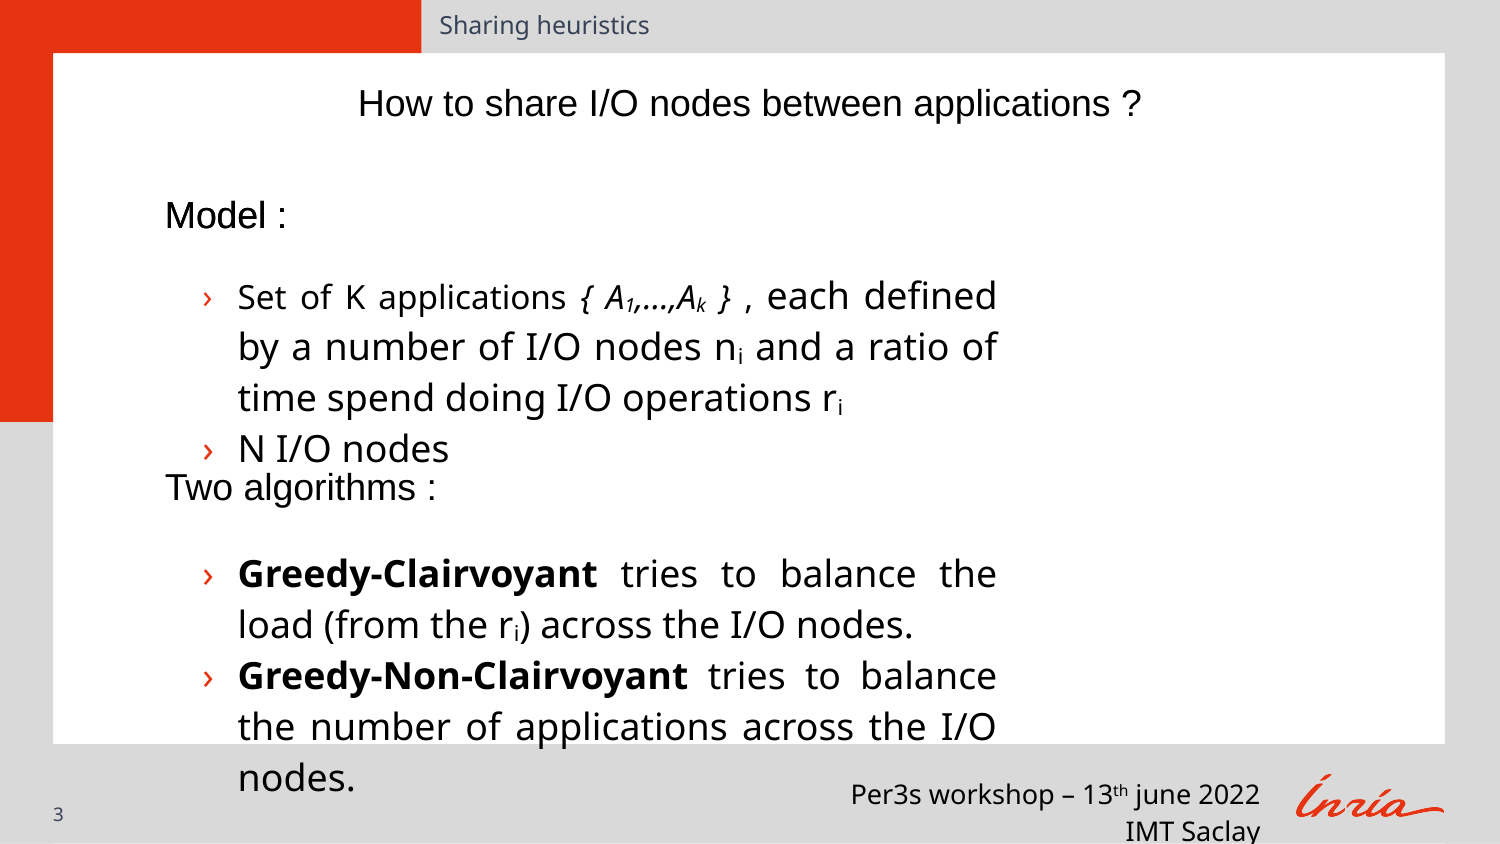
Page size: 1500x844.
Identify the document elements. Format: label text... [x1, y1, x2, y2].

text_box Set of K applications { A1,...,Ak } , each defined by a number of I/O nodes ni and a ratio of time spend doing I/O operations ri N I/O nodes [187, 262, 1013, 447]
text_box How to share I/O nodes between applications ? [75, 75, 1426, 132]
picture [1289, 767, 1451, 824]
text_box Greedy-Clairvoyant tries to balance the load (from the ri) across the I/O nodes. Greedy-Non-Clairvoyant tries to balance the number of applications across the I/O nodes. [187, 540, 1013, 725]
title Sharing heuristics [421, 0, 1447, 53]
text_box Two algorithms : [150, 459, 526, 516]
text_box Per3s workshop – 13th june 2022 IMT Saclay [600, 768, 1276, 844]
text_box Model : [150, 187, 526, 245]
